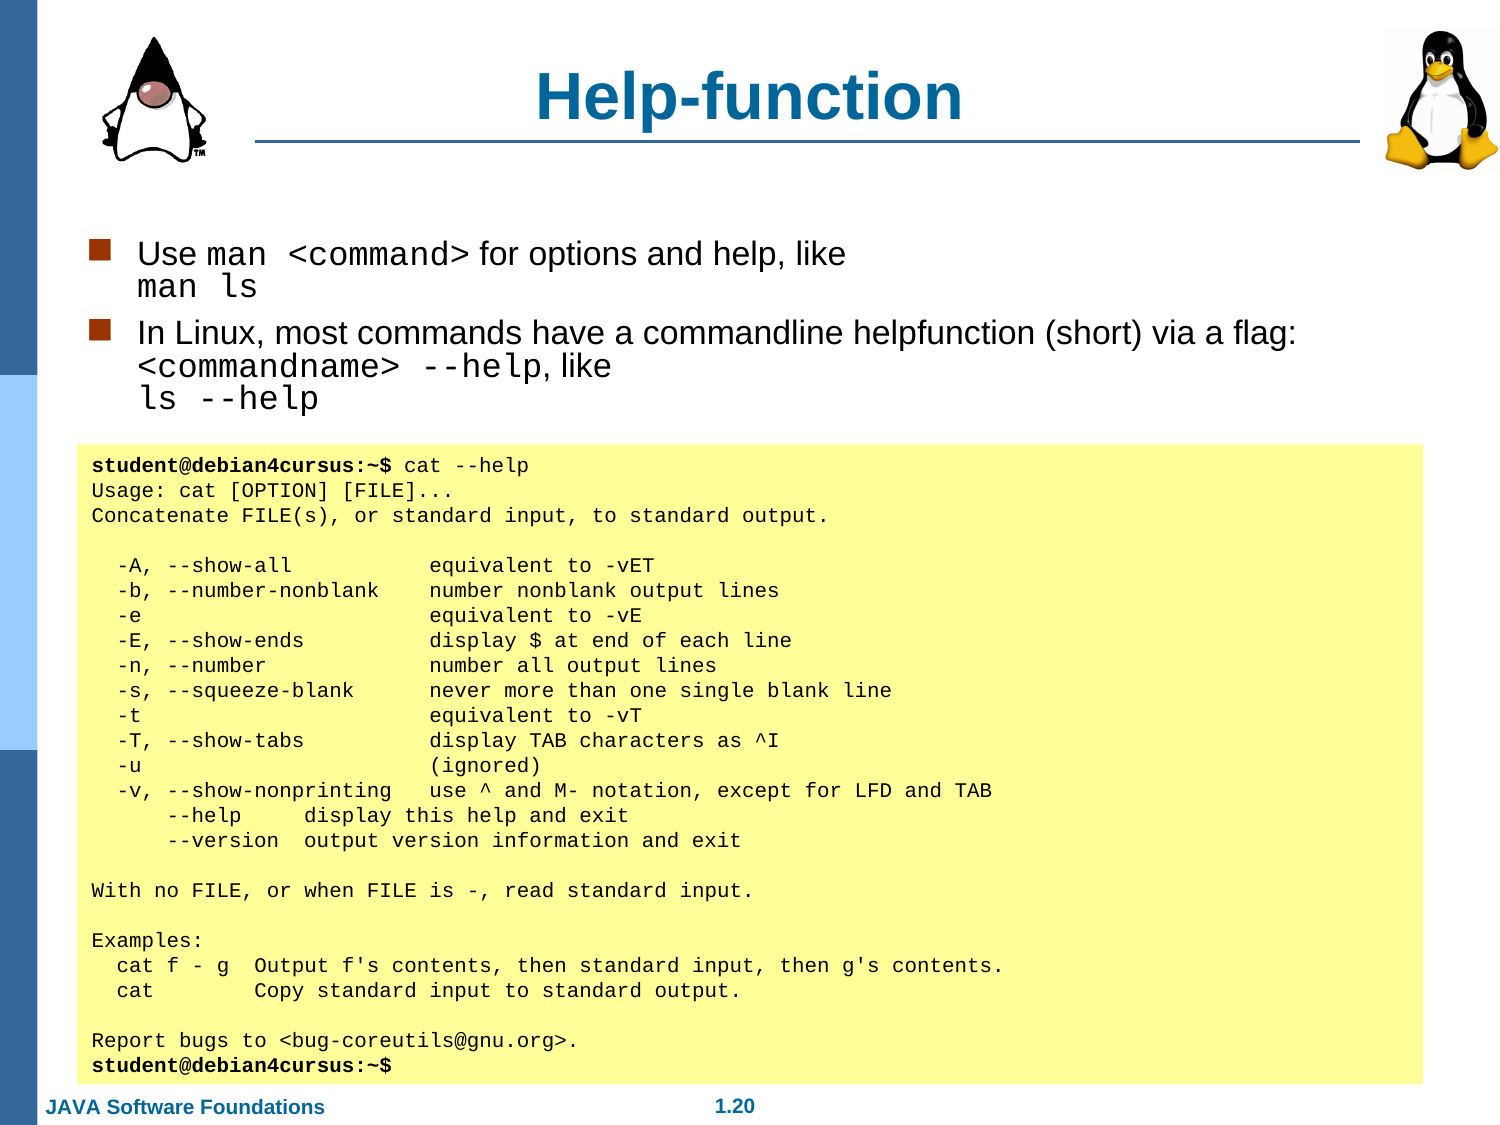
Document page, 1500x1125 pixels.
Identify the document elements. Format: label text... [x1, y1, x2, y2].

list Use man <command> for options and help, like man ls In Linux, most commands have a commandline helpfunction (short) via a flag: <commandname> --help, like ls --help [76, 231, 1427, 426]
picture [1383, 28, 1500, 173]
picture [54, 0, 255, 200]
title Help-function [75, 44, 1426, 141]
text_box student@debian4cursus:~$ cat --help Usage: cat [OPTION] [FILE]... Concatenate FILE(s), or standard input, to standard output. -A, --show-all equivalent to -vET -b, --number-nonblank number nonblank output lines -e equivalent to -vE -E, --show-ends display $ at end of each line -n, --number number all output lines -s, --squeeze-blank never more than one single blank line -t equivalent to -vT -T, --show-tabs display TAB characters as ^I -u (ignored) -v, --show-nonprinting use ^ and M- notation, except for LFD and TAB --help display this help and exit --version output version information and exit With no FILE, or when FILE is -, read standard input. Examples: cat f - g Output f's contents, then standard input, then g's contents. cat Copy standard input to standard output. Report bugs to <bug-coreutils@gnu.org>. student@debian4cursus:~$ [76, 444, 1424, 1085]
